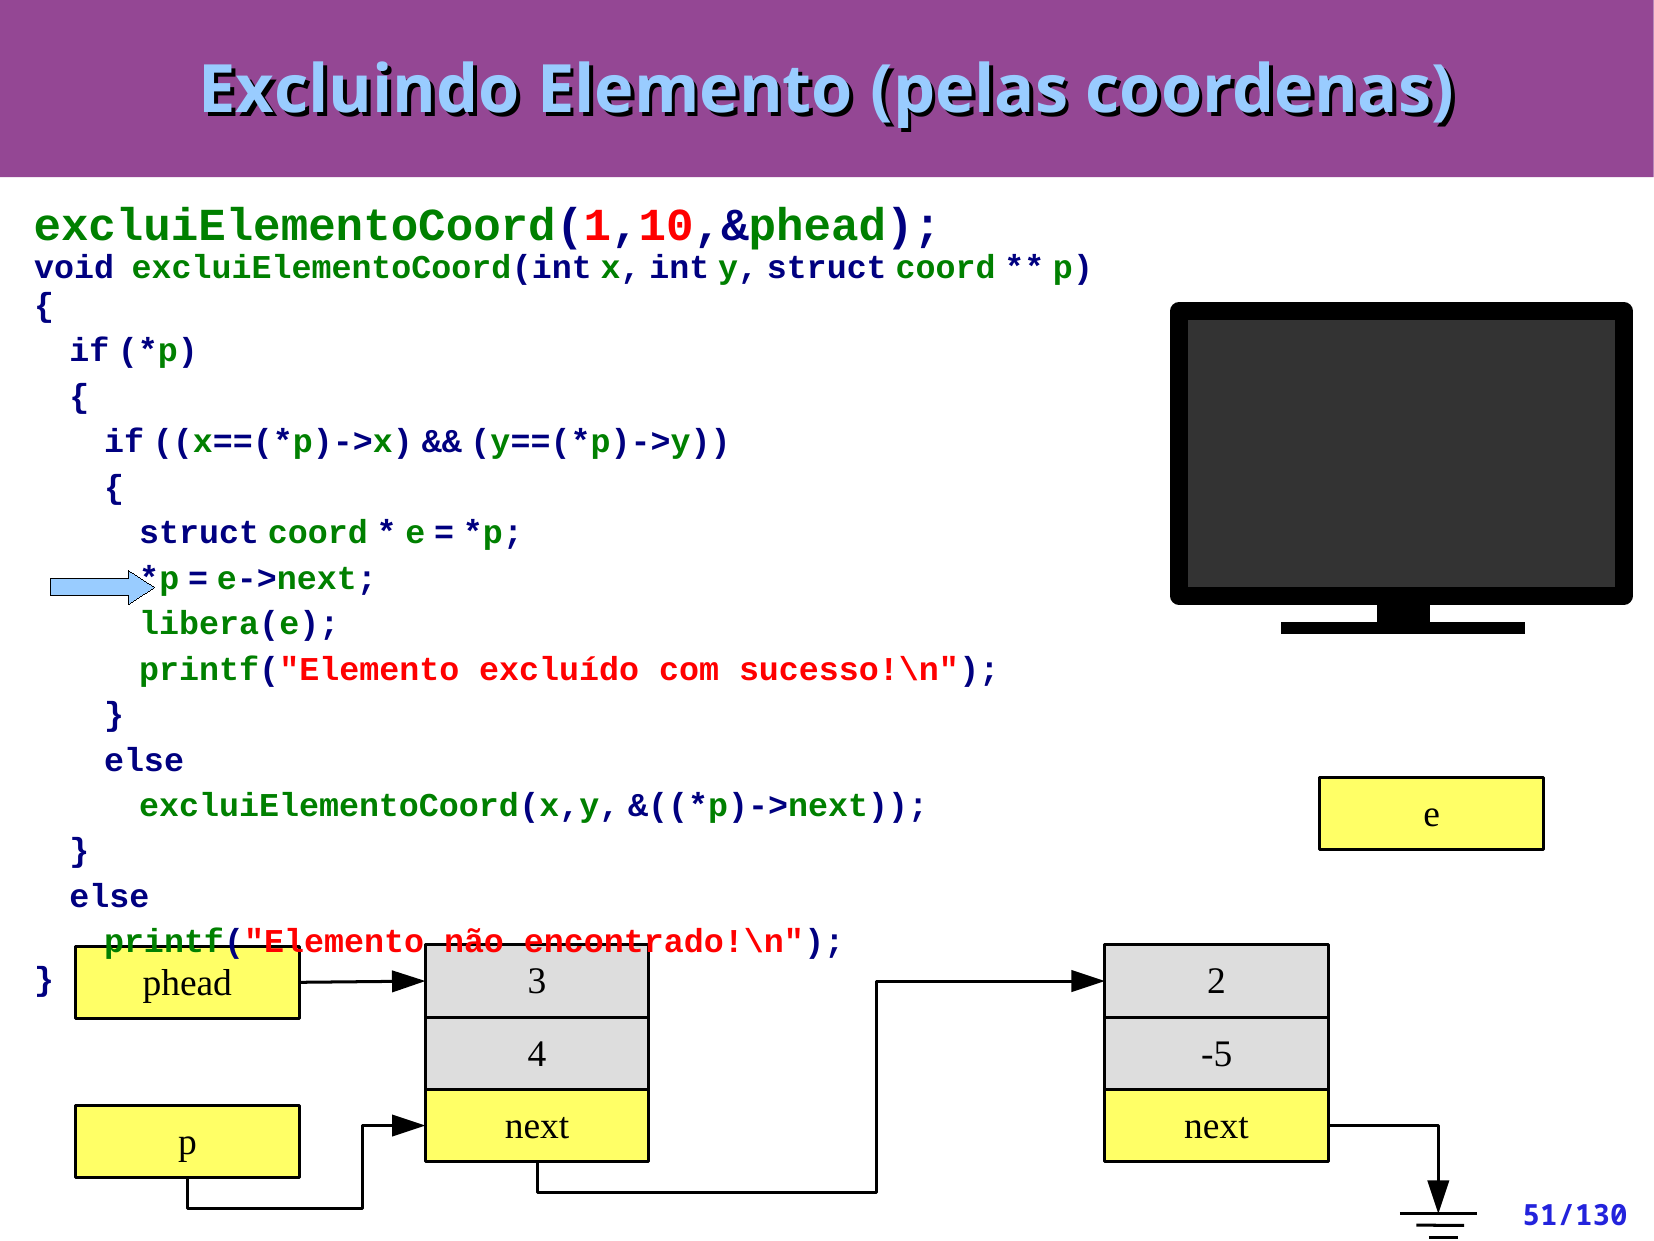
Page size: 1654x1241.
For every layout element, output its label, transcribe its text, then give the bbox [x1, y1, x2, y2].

text_box next [425, 1089, 649, 1162]
text_box [1179, 311, 1624, 634]
text_box excluiElementoCoord(1,10,&phead); [18, 194, 1654, 698]
text_box next [1104, 1089, 1329, 1162]
title Excluindo Elemento (pelas coordenas) [82, 0, 1571, 176]
text_box -5 [1104, 1021, 1329, 1089]
text_box void excluiElementoCoord(int x, int y, struct coord ** p) { if (*p) { if ((x==(*p)->x) && (y==(*p)->y)) { struct coord * e = *p; *p = e->next; libera(e); printf("Elemento excluído com sucesso!\n"); } else excluiElementoCoord(x,y, &((*p)->next)); } else printf("Elemento não encontrado!\n"); } [19, 235, 1654, 1021]
text_box p [75, 1105, 300, 1178]
text_box 4 [425, 1021, 649, 1089]
